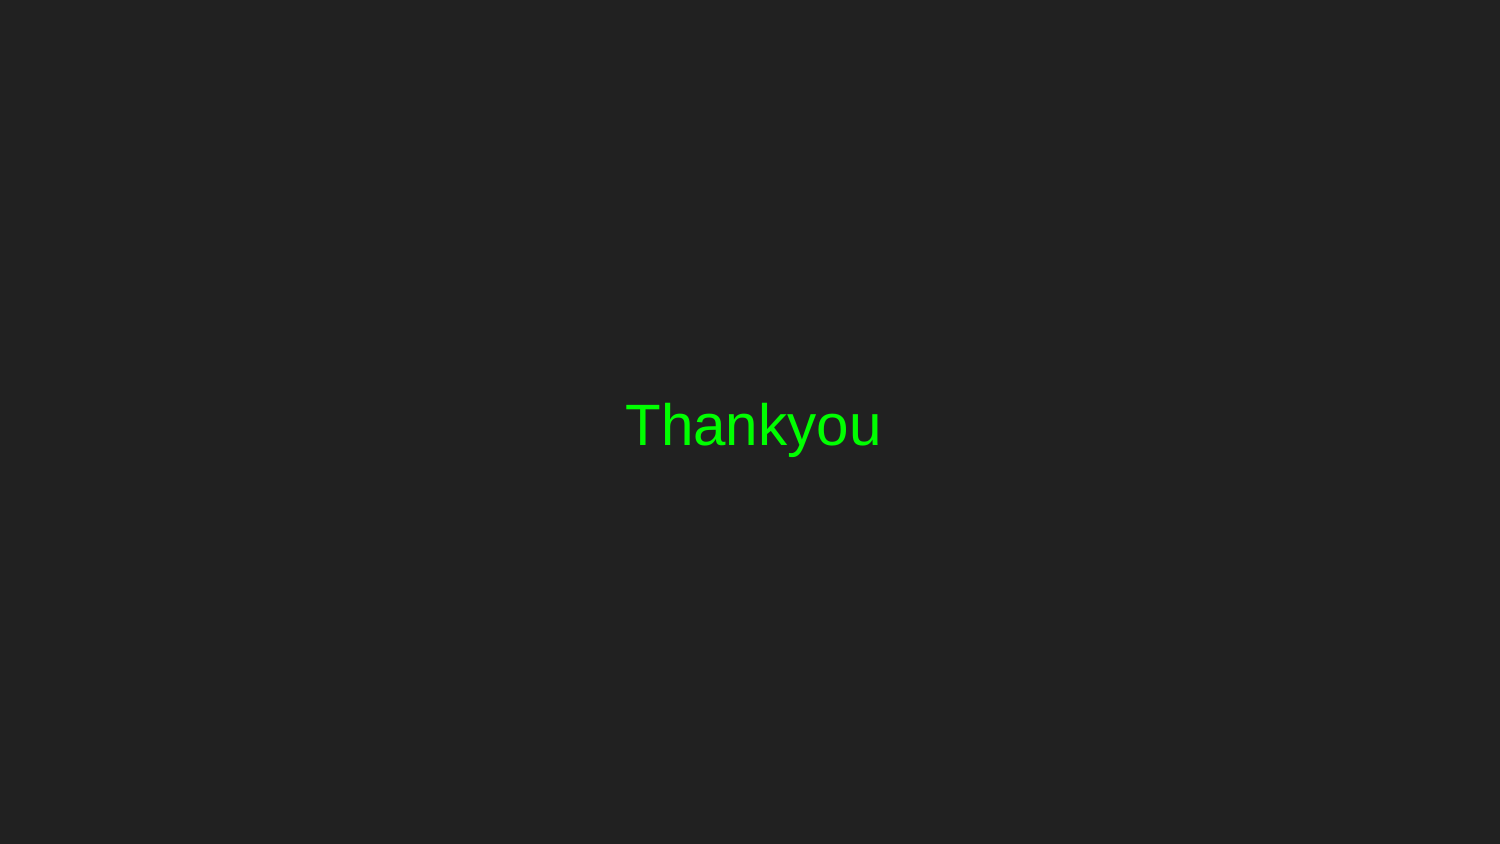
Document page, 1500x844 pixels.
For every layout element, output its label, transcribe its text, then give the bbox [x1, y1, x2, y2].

title Thankyou [55, 378, 1453, 473]
